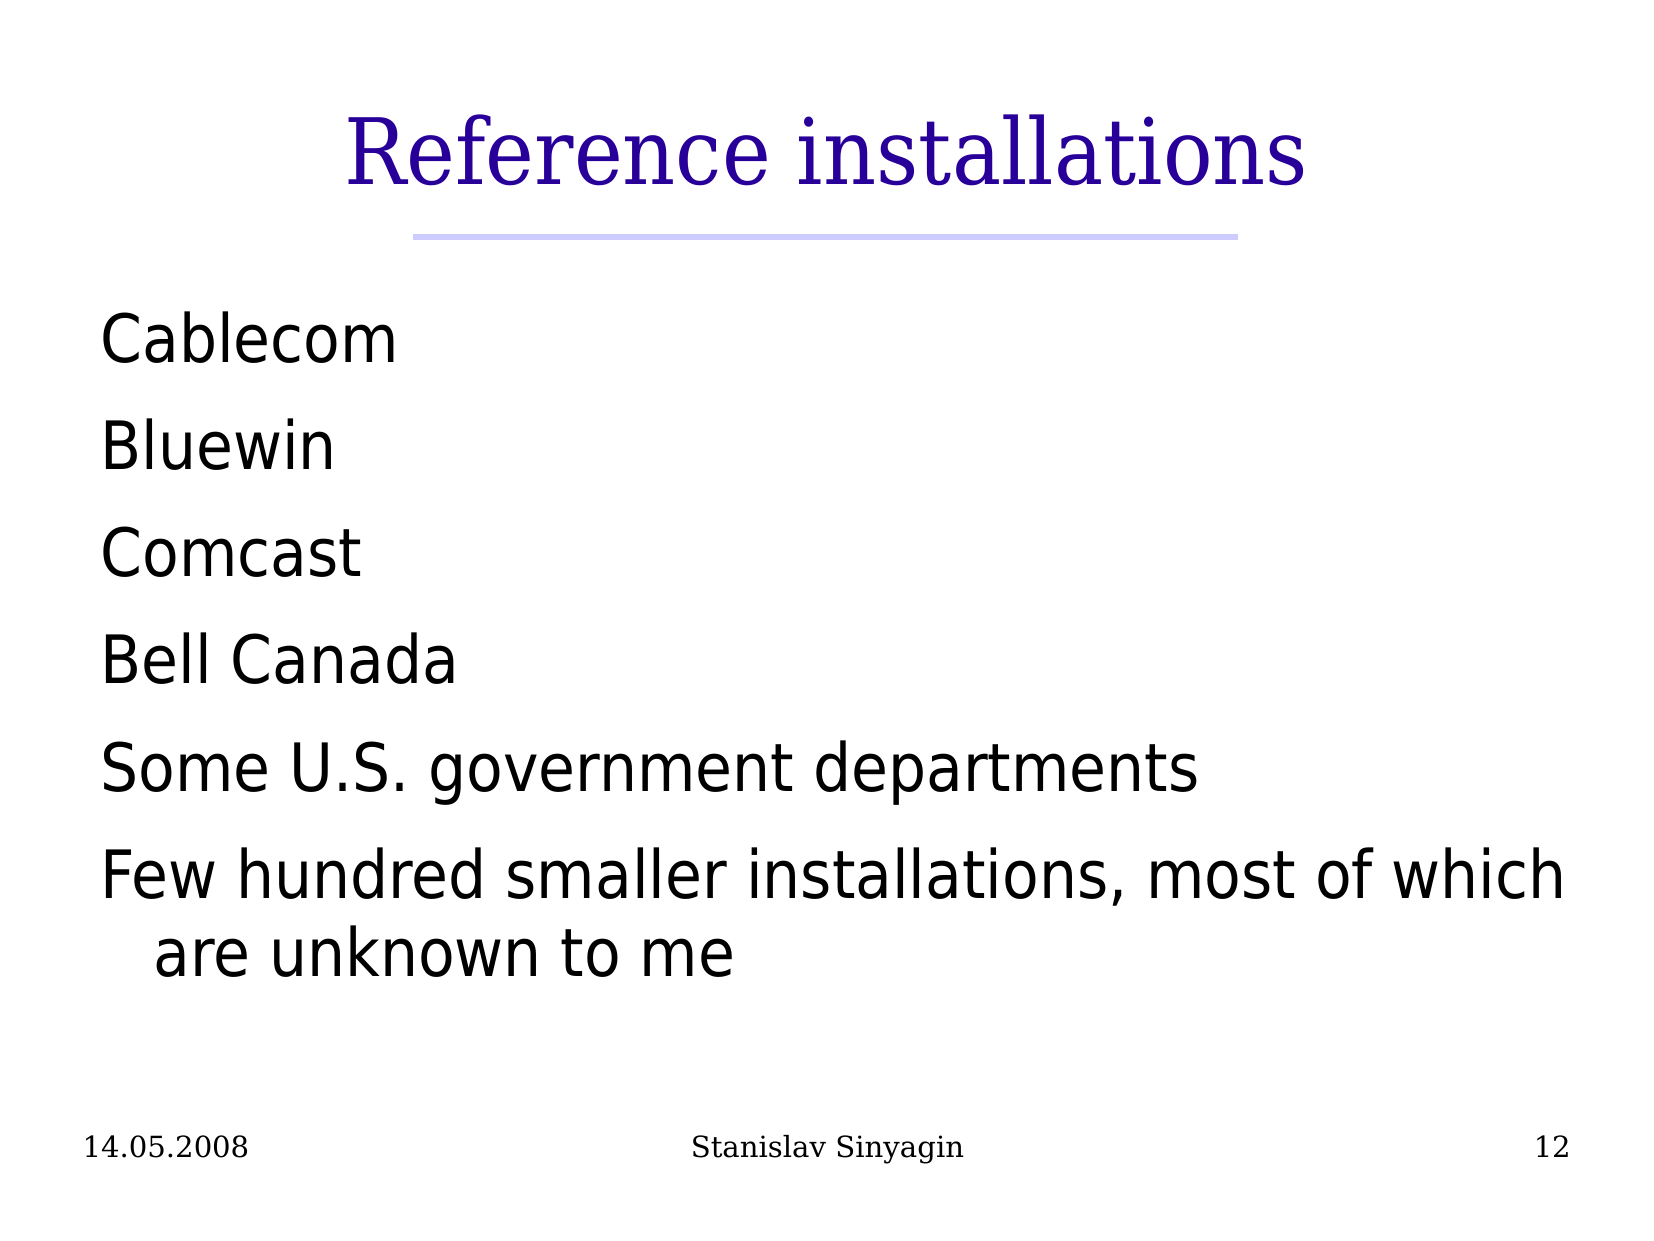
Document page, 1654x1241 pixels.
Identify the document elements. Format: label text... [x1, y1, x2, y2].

list Cablecom Bluewin Comcast Bell Canada Some U.S. government departments Few hundred smaller installations, most of which are unknown to me [82, 300, 1571, 1109]
title Reference installations [82, 49, 1571, 257]
